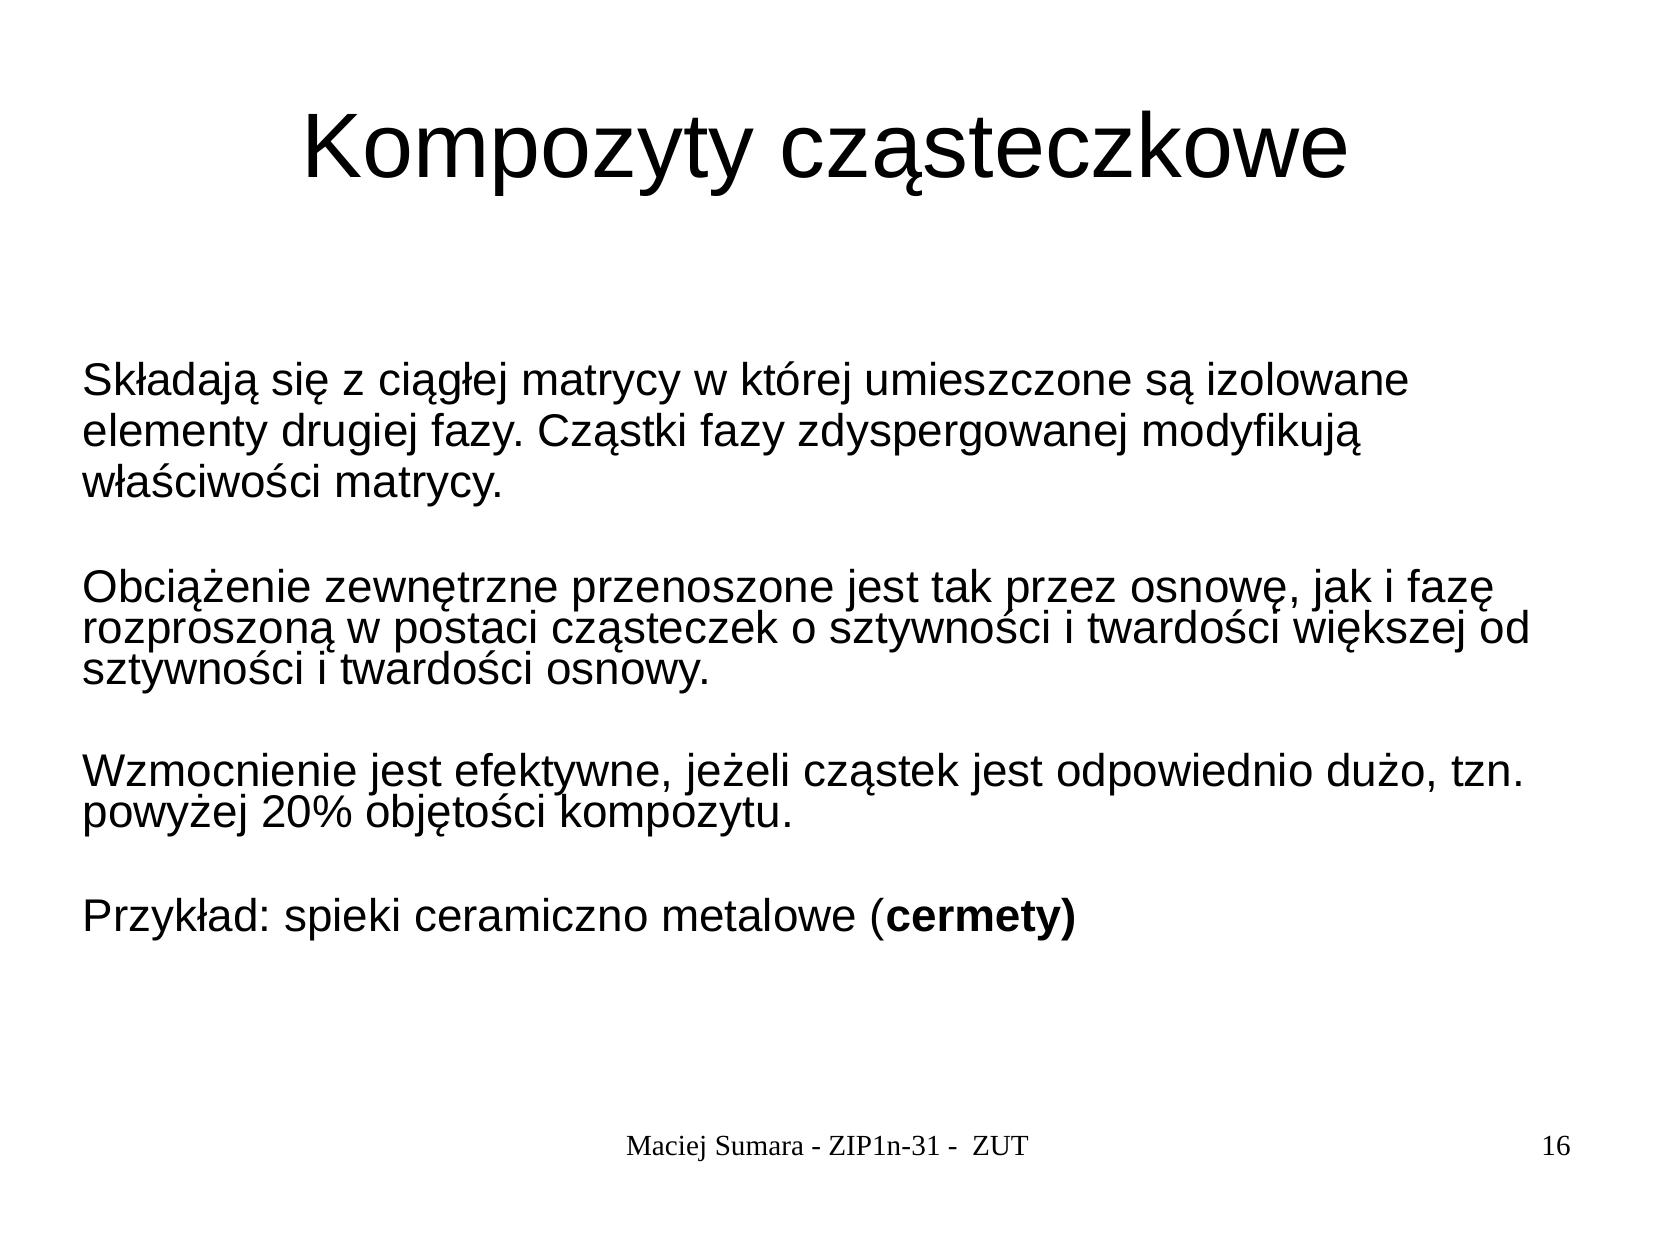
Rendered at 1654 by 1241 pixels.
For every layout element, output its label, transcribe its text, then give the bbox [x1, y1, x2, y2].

subtitle Składają się z ciągłej matrycy w której umieszczone są izolowane elementy drugiej fazy. Cząstki fazy zdyspergowanej modyfikują właściwości matrycy. Obciążenie zewnętrzne przenoszone jest tak przez osnowę, jak i fazę rozproszoną w postaci cząsteczek o sztywności i twardości większej od sztywności i twardości osnowy. Wzmocnienie jest efektywne, jeżeli cząstek jest odpowiednio dużo, tzn. powyżej 20% objętości kompozytu. Przykład: spieki ceramiczno metalowe (cermety) [82, 297, 1571, 1102]
title Kompozyty cząsteczkowe [82, 56, 1571, 250]
